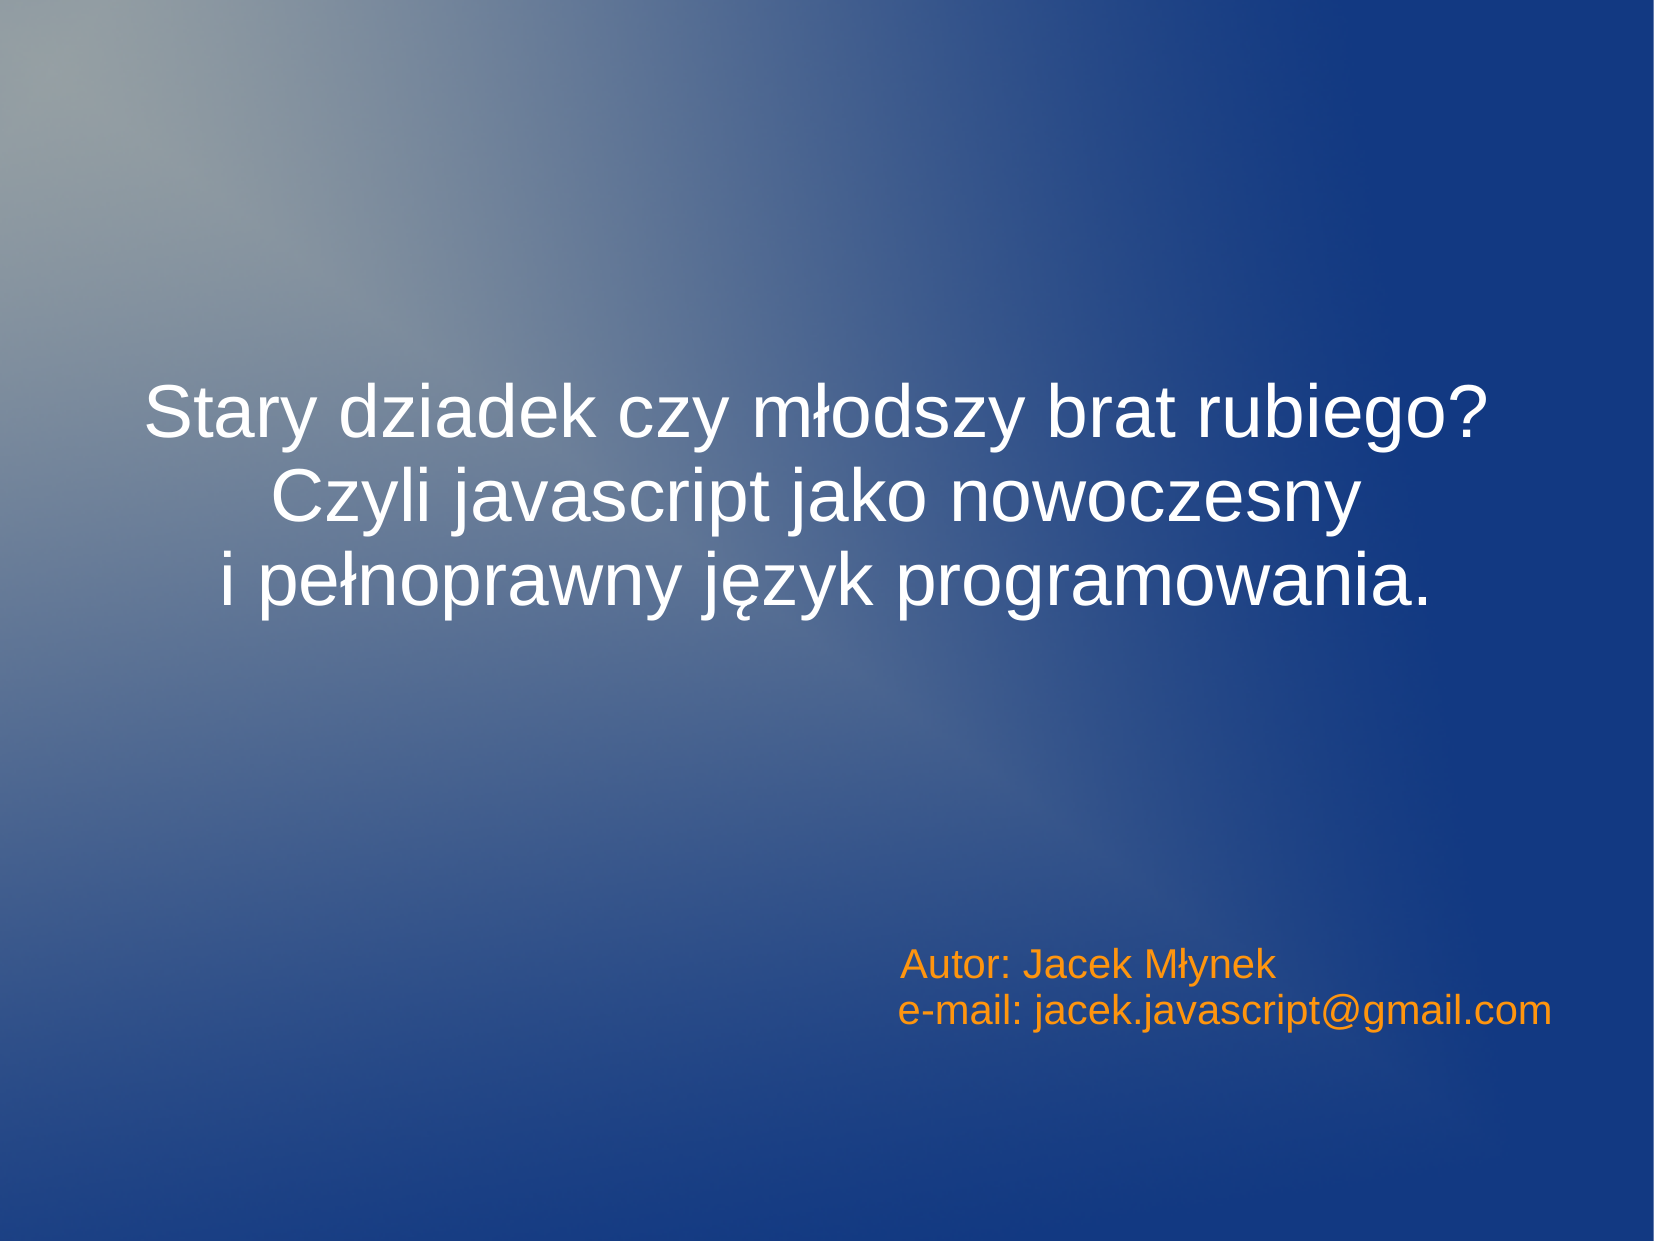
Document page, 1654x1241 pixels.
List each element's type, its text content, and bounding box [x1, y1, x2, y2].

picture [0, 0, 1654, 1241]
subtitle Stary dziadek czy młodszy brat rubiego? Czyli javascript jako nowoczesny i pełnoprawny język programowania. [82, 49, 1571, 1109]
text_box Autor: Jacek Młynek e-mail: jacek.javascript@gmail.com [873, 933, 1571, 1052]
